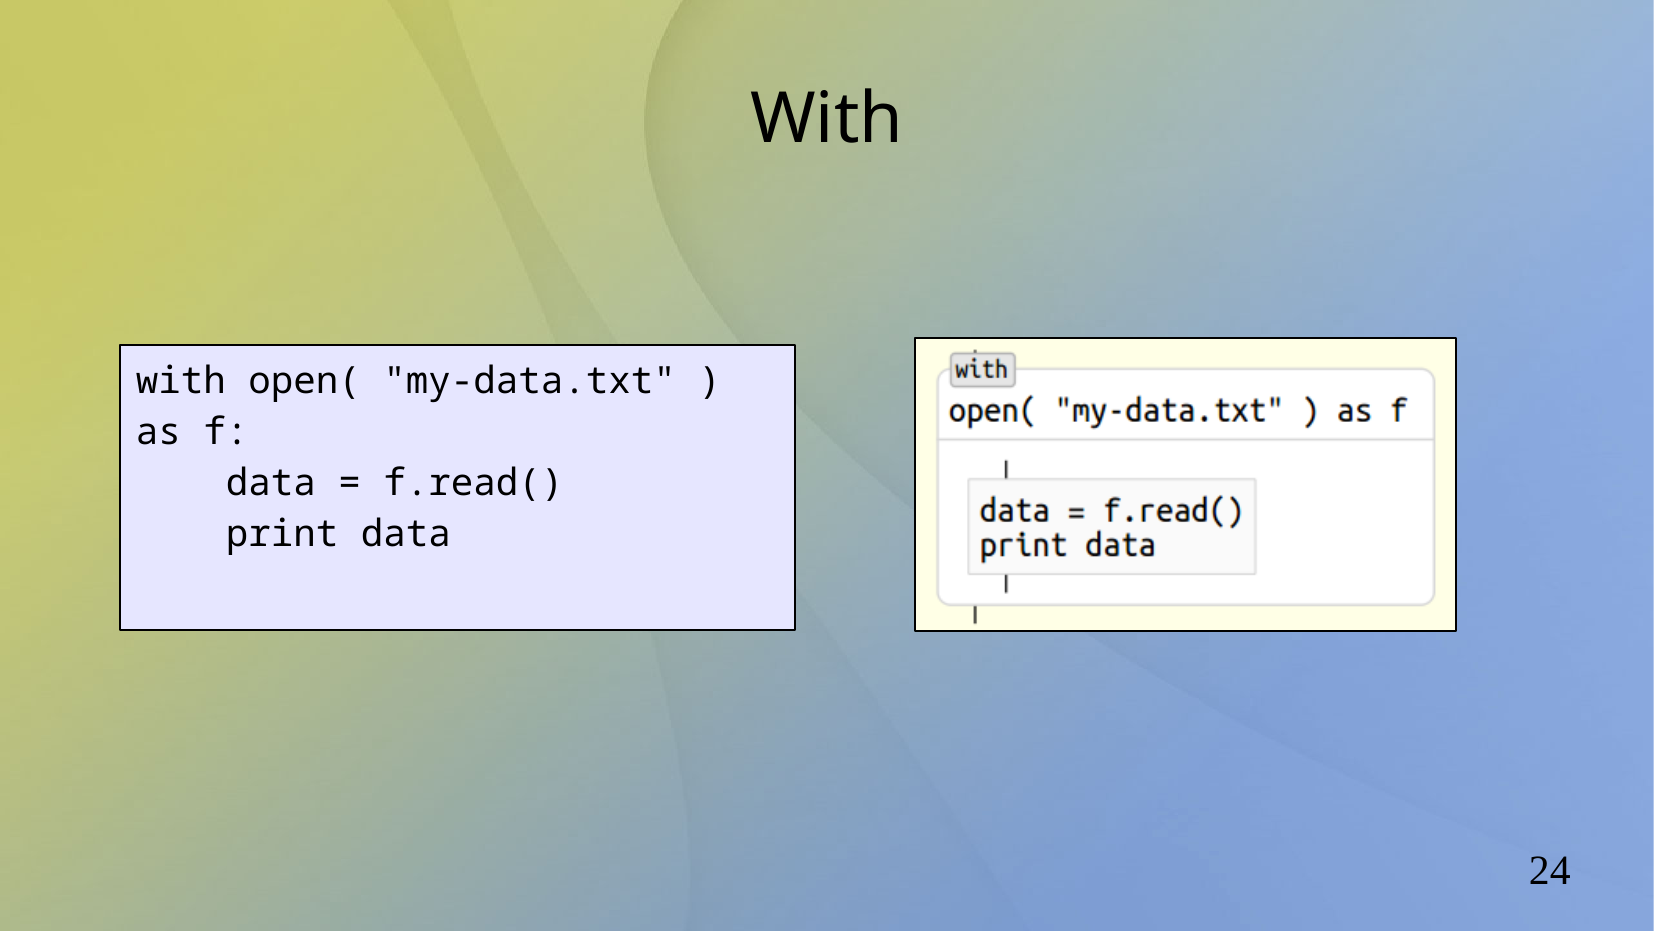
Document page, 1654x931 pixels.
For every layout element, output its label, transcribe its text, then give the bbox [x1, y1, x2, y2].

title With [82, 37, 1571, 193]
text_box with open( "my-data.txt" ) as f: data = f.read() print data [120, 345, 796, 631]
picture [0, 0, 1654, 931]
